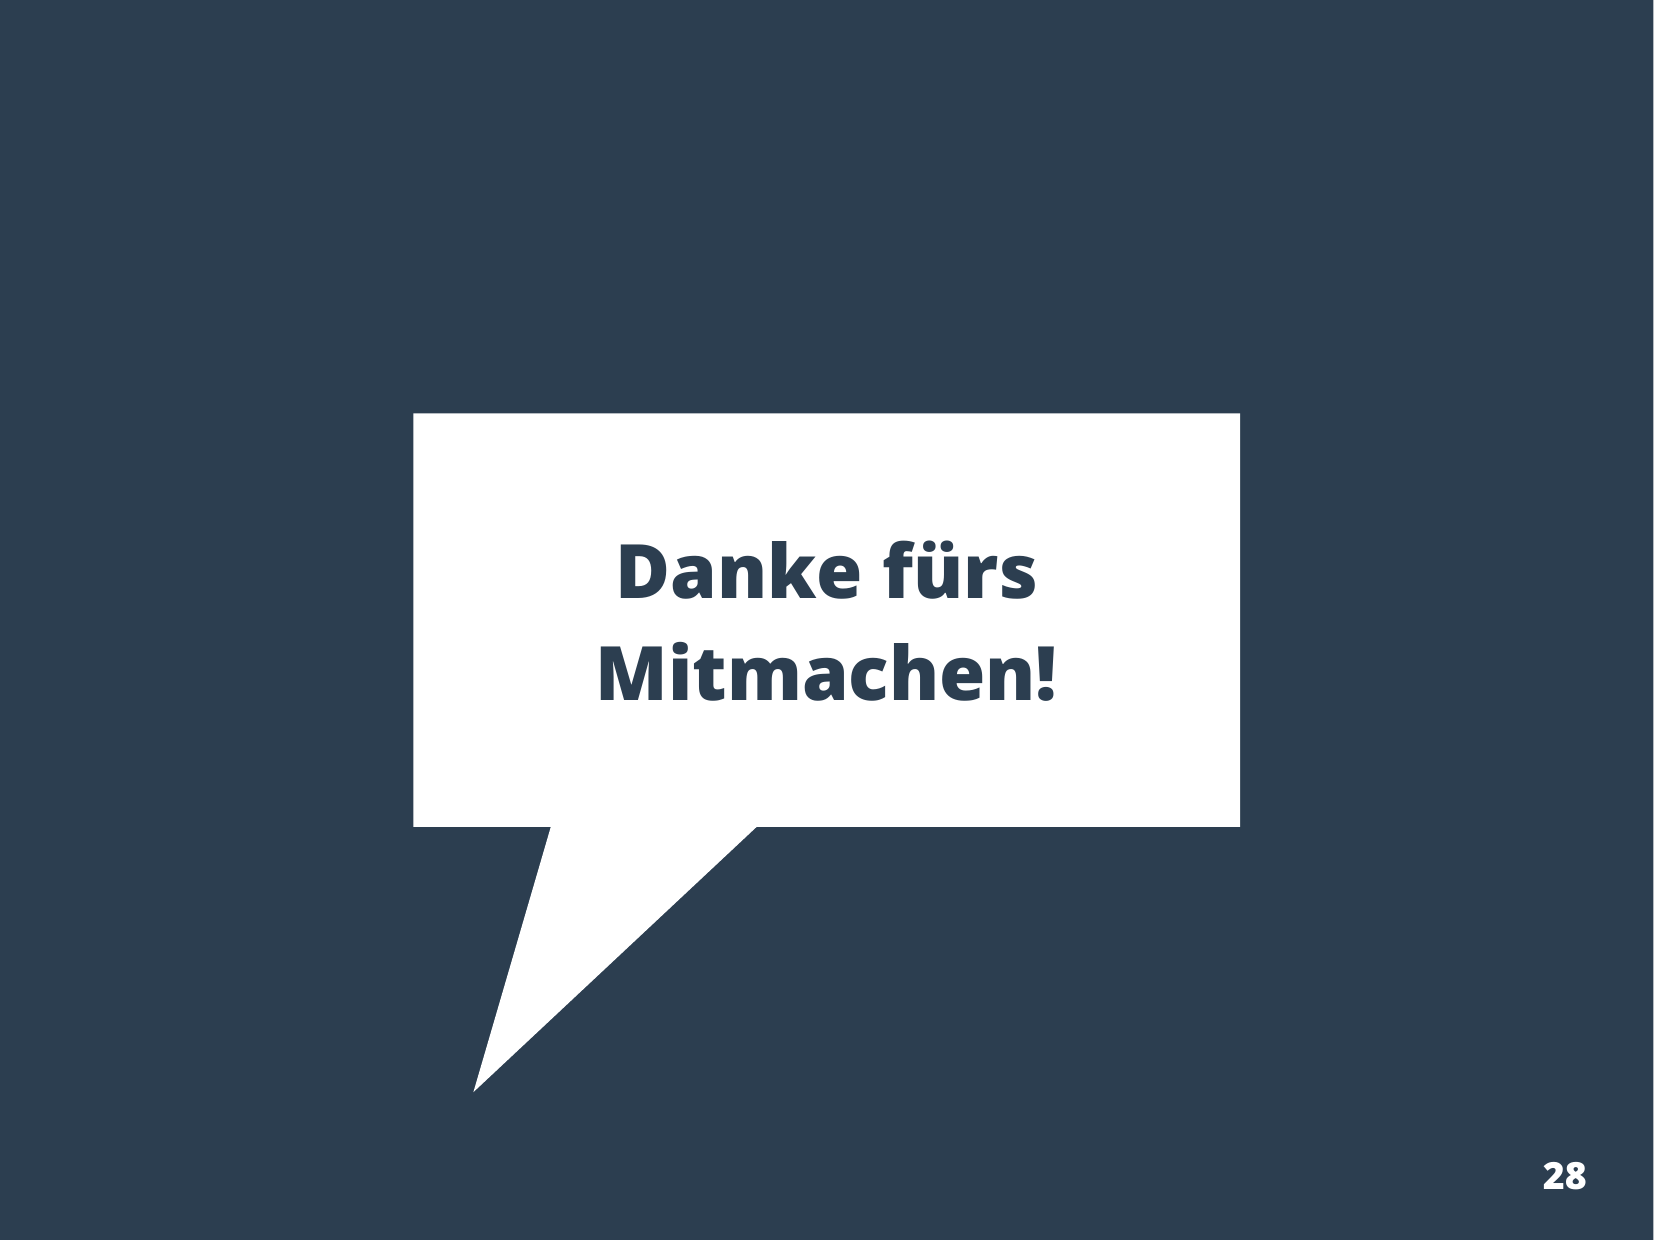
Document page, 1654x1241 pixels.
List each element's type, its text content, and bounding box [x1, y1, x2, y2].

title Danke fürs Mitmachen! [442, 442, 1211, 798]
